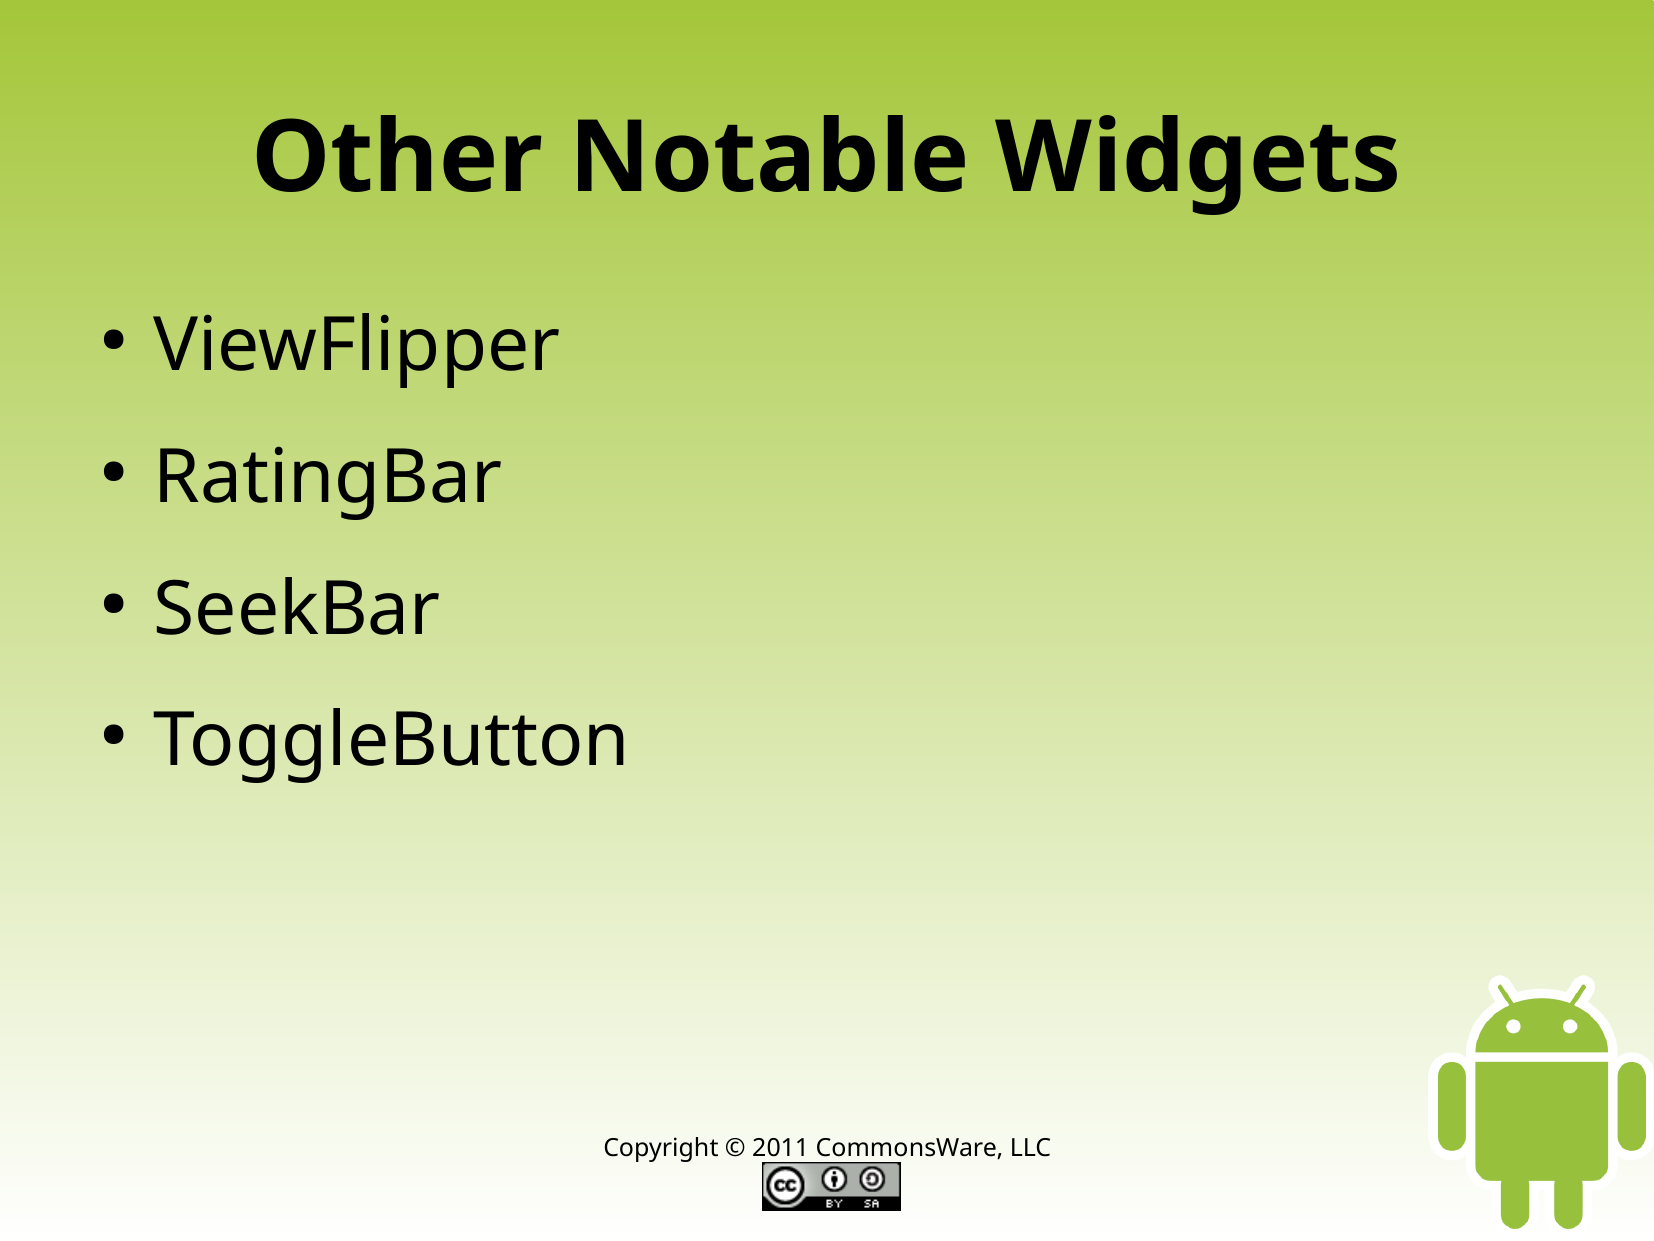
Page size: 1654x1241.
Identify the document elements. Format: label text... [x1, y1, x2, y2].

picture [1428, 975, 1654, 1238]
picture [762, 1162, 901, 1211]
list ViewFlipper RatingBar SeekBar ToggleButton [82, 290, 1571, 1109]
title Other Notable Widgets [82, 49, 1571, 257]
